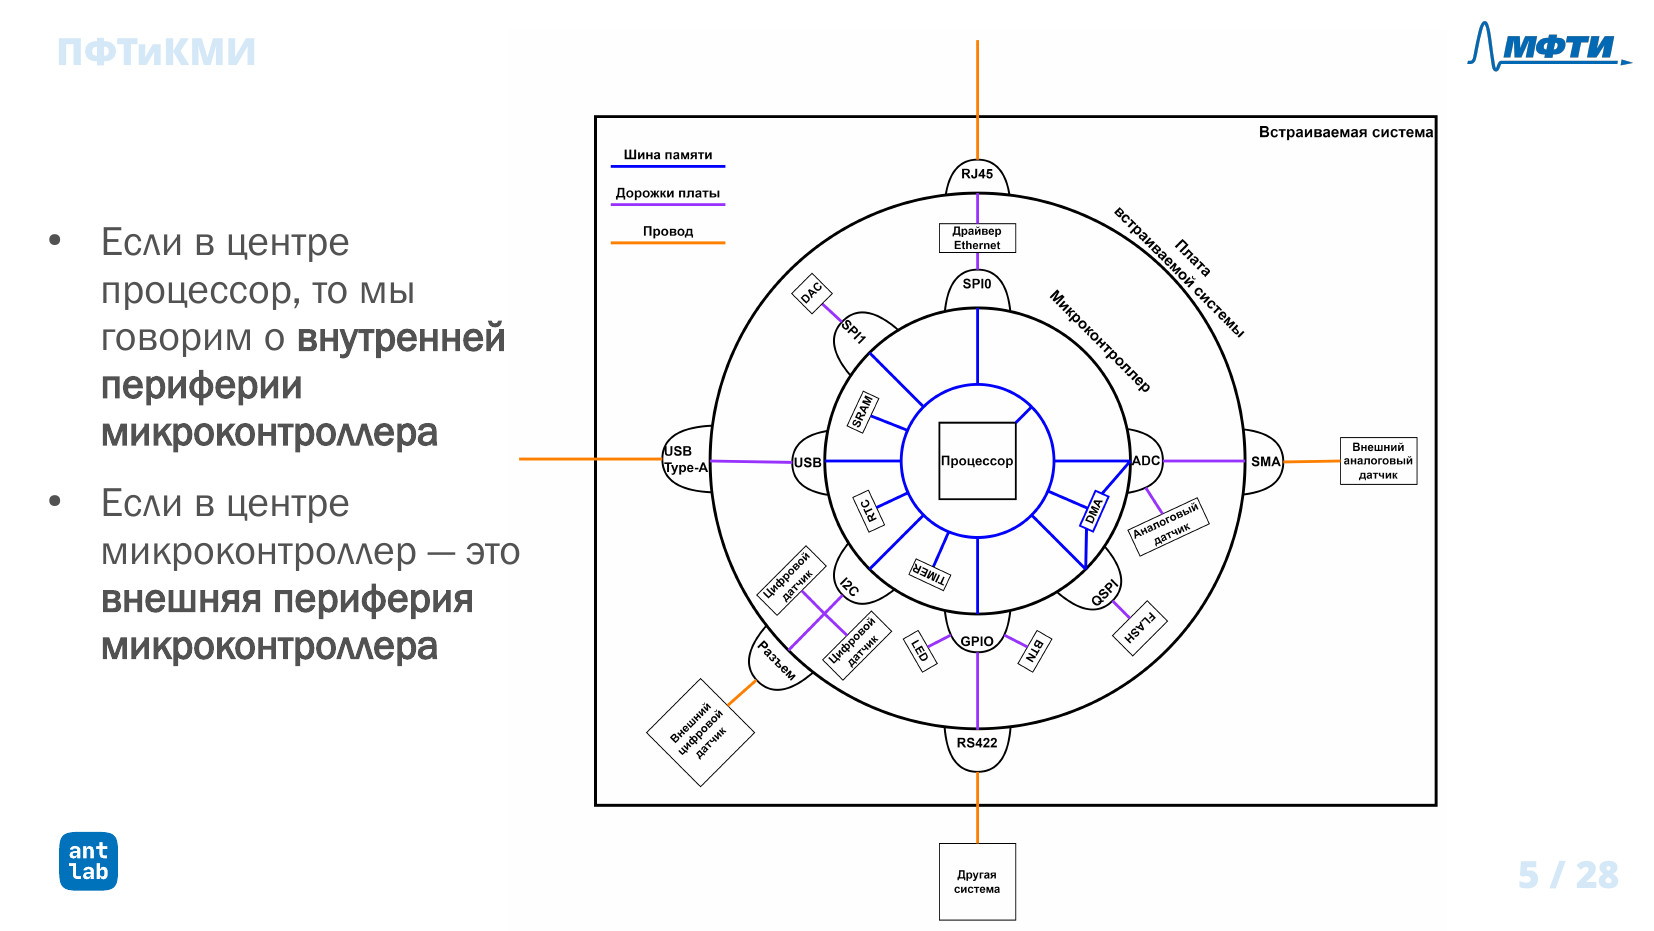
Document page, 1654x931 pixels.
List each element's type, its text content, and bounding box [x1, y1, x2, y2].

picture [508, 0, 1654, 931]
list Если в центре процессор, то мы говорим о внутренней периферии микроконтроллера Если в центре микроконтроллер — это внешняя периферия микроконтроллера [29, 217, 532, 739]
